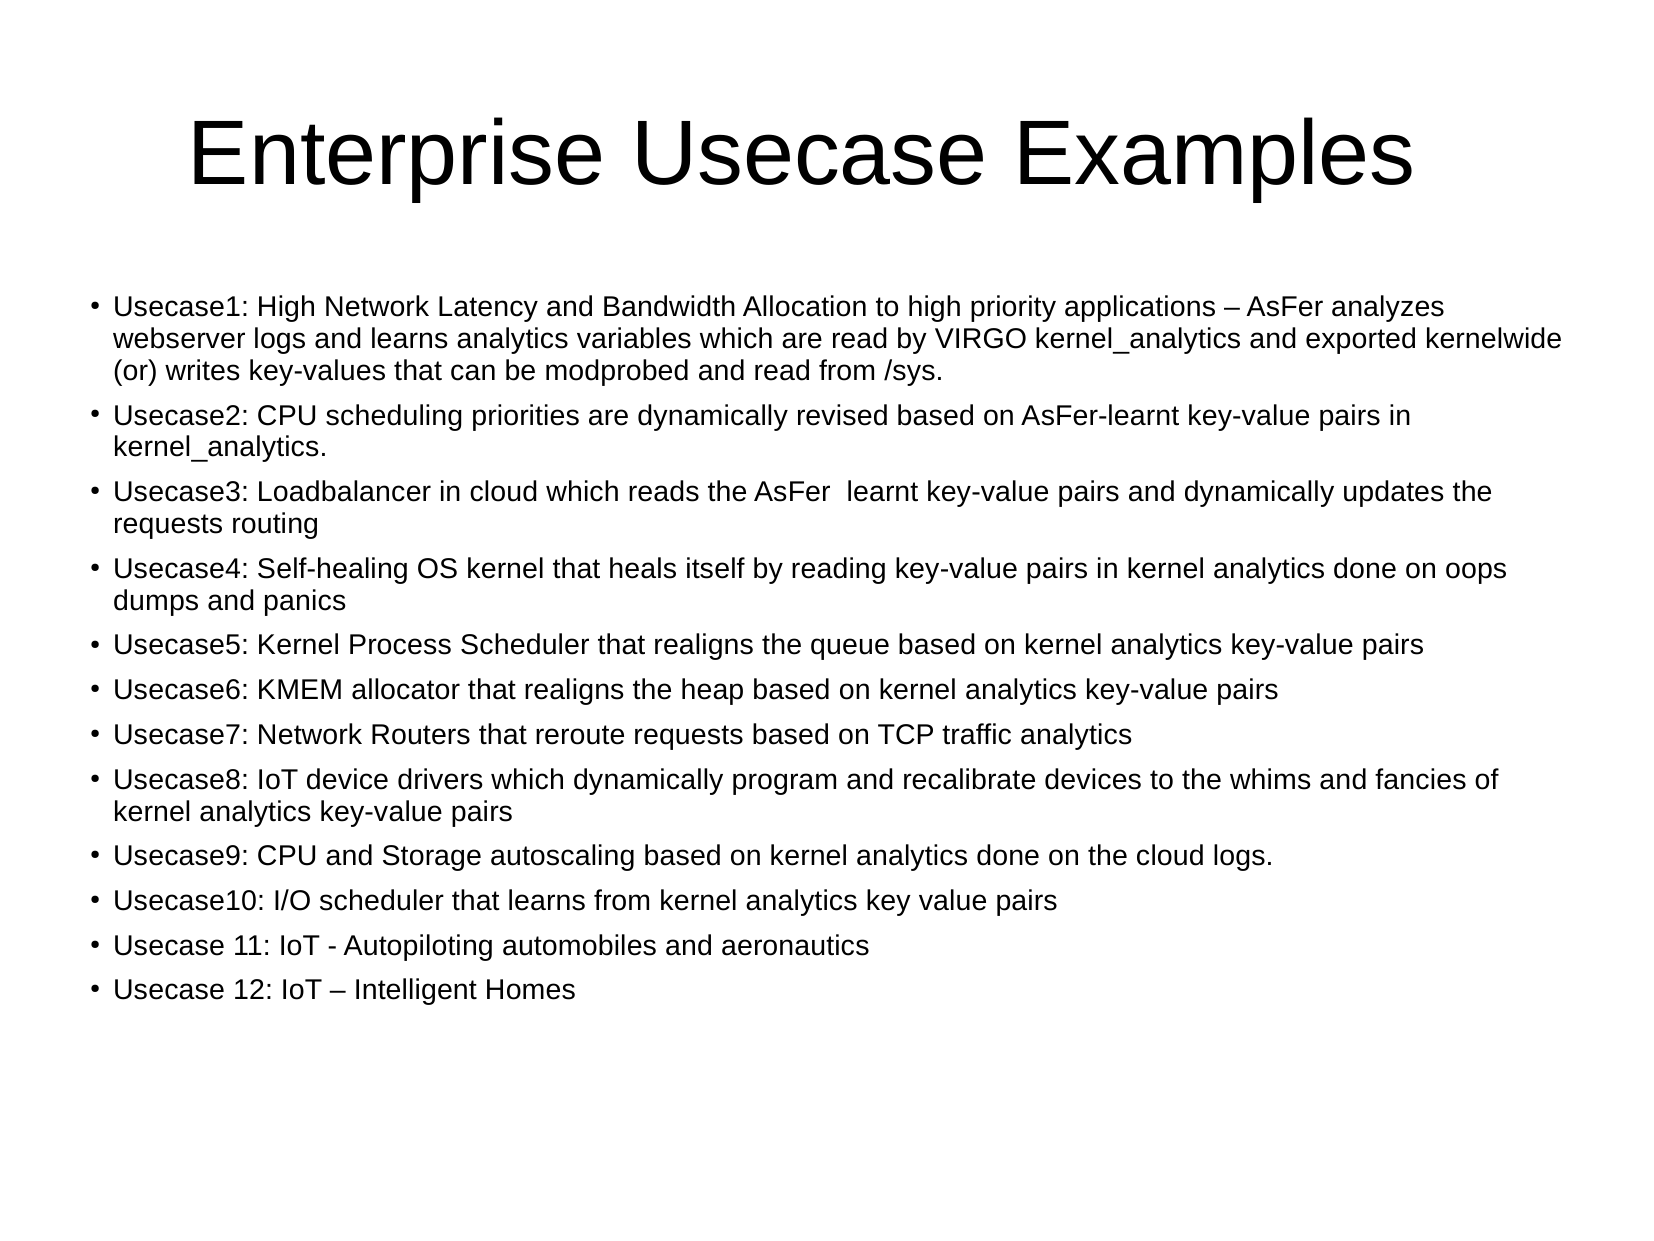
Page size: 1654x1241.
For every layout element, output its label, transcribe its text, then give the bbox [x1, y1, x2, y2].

title Enterprise Usecase Examples [82, 49, 1571, 257]
list Usecase1: High Network Latency and Bandwidth Allocation to high priority applications – AsFer analyzes webserver logs and learns analytics variables which are read by VIRGO kernel_analytics and exported kernelwide (or) writes key-values that can be modprobed and read from /sys. Usecase2: CPU scheduling priorities are dynamically revised based on AsFer-learnt key-value pairs in kernel_analytics. Usecase3: Loadbalancer in cloud which reads the AsFer learnt key-value pairs and dynamically updates the requests routing Usecase4: Self-healing OS kernel that heals itself by reading key-value pairs in kernel analytics done on oops dumps and panics Usecase5: Kernel Process Scheduler that realigns the queue based on kernel analytics key-value pairs Usecase6: KMEM allocator that realigns the heap based on kernel analytics key-value pairs Usecase7: Network Routers that reroute requests based on TCP traffic analytics Usecase8: IoT device drivers which dynamically program and recalibrate devices to the whims and fancies of kernel analytics key-value pairs Usecase9: CPU and Storage autoscaling based on kernel analytics done on the cloud logs. Usecase10: I/O scheduler that learns from kernel analytics key value pairs Usecase 11: IoT - Autopiloting automobiles and aeronautics Usecase 12: IoT – Intelligent Homes [82, 290, 1571, 1010]
